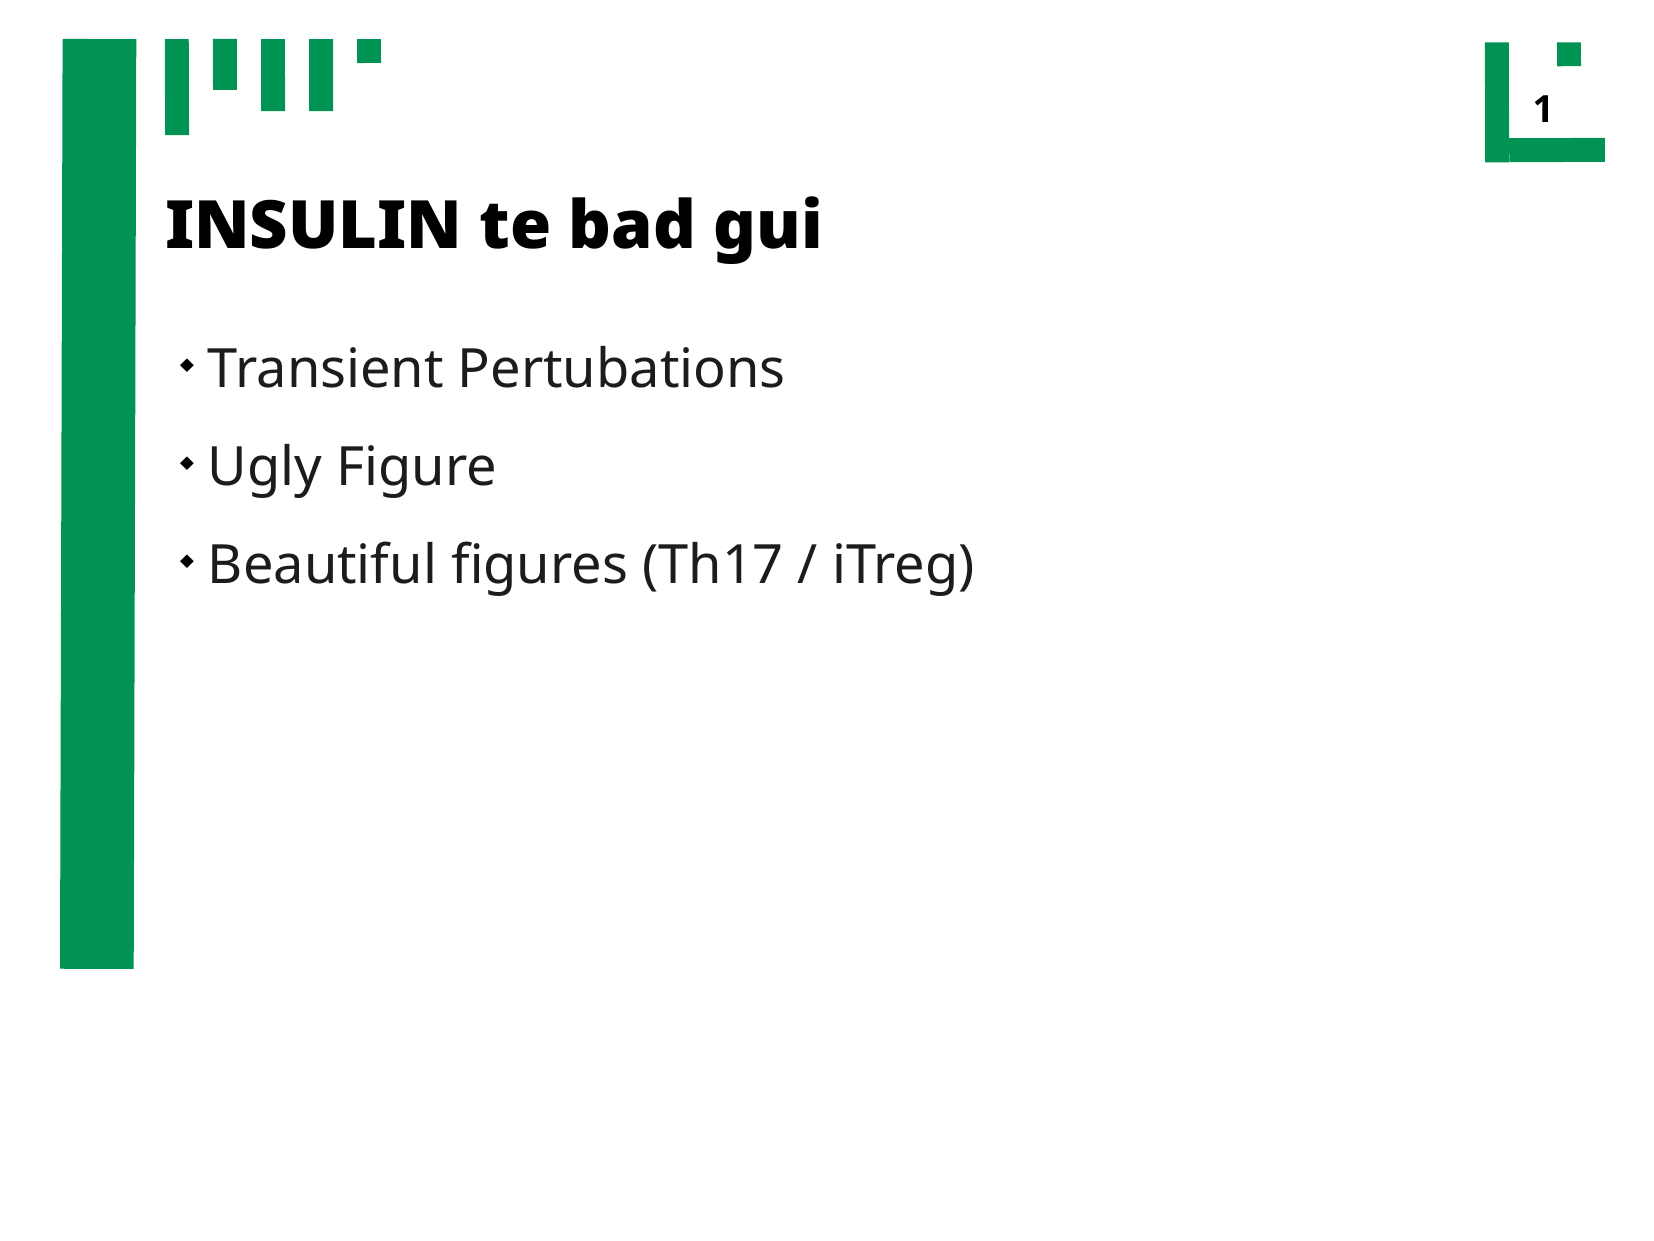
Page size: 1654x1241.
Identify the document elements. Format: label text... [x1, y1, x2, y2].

list Transient Pertubations Ugly Figure Beautiful figures (Th17 / iTreg) [180, 330, 1606, 1098]
title INSULIN te bad gui [165, 120, 1654, 268]
